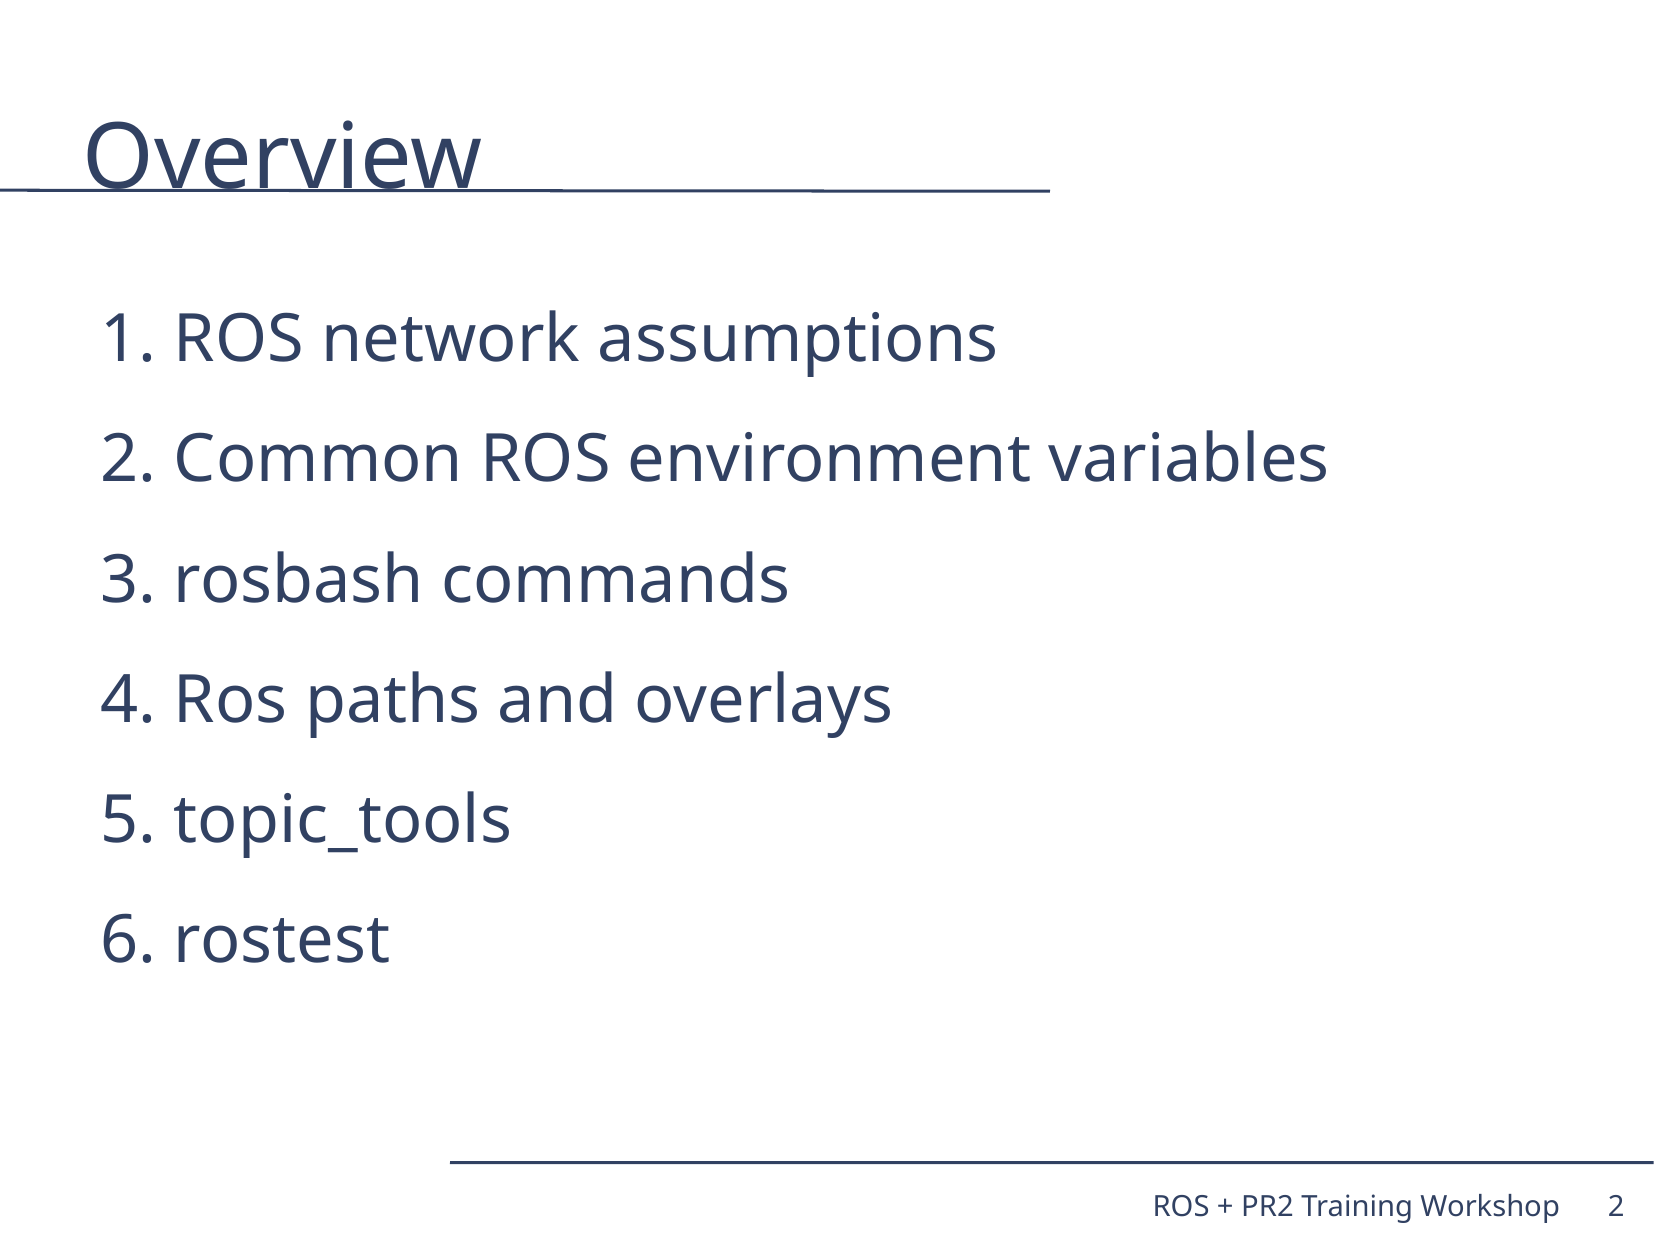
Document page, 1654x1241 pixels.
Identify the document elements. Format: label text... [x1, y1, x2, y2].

title Overview [82, 49, 1571, 257]
list ROS network assumptions Common ROS environment variables rosbash commands Ros paths and overlays topic_tools rostest [82, 290, 1571, 1109]
